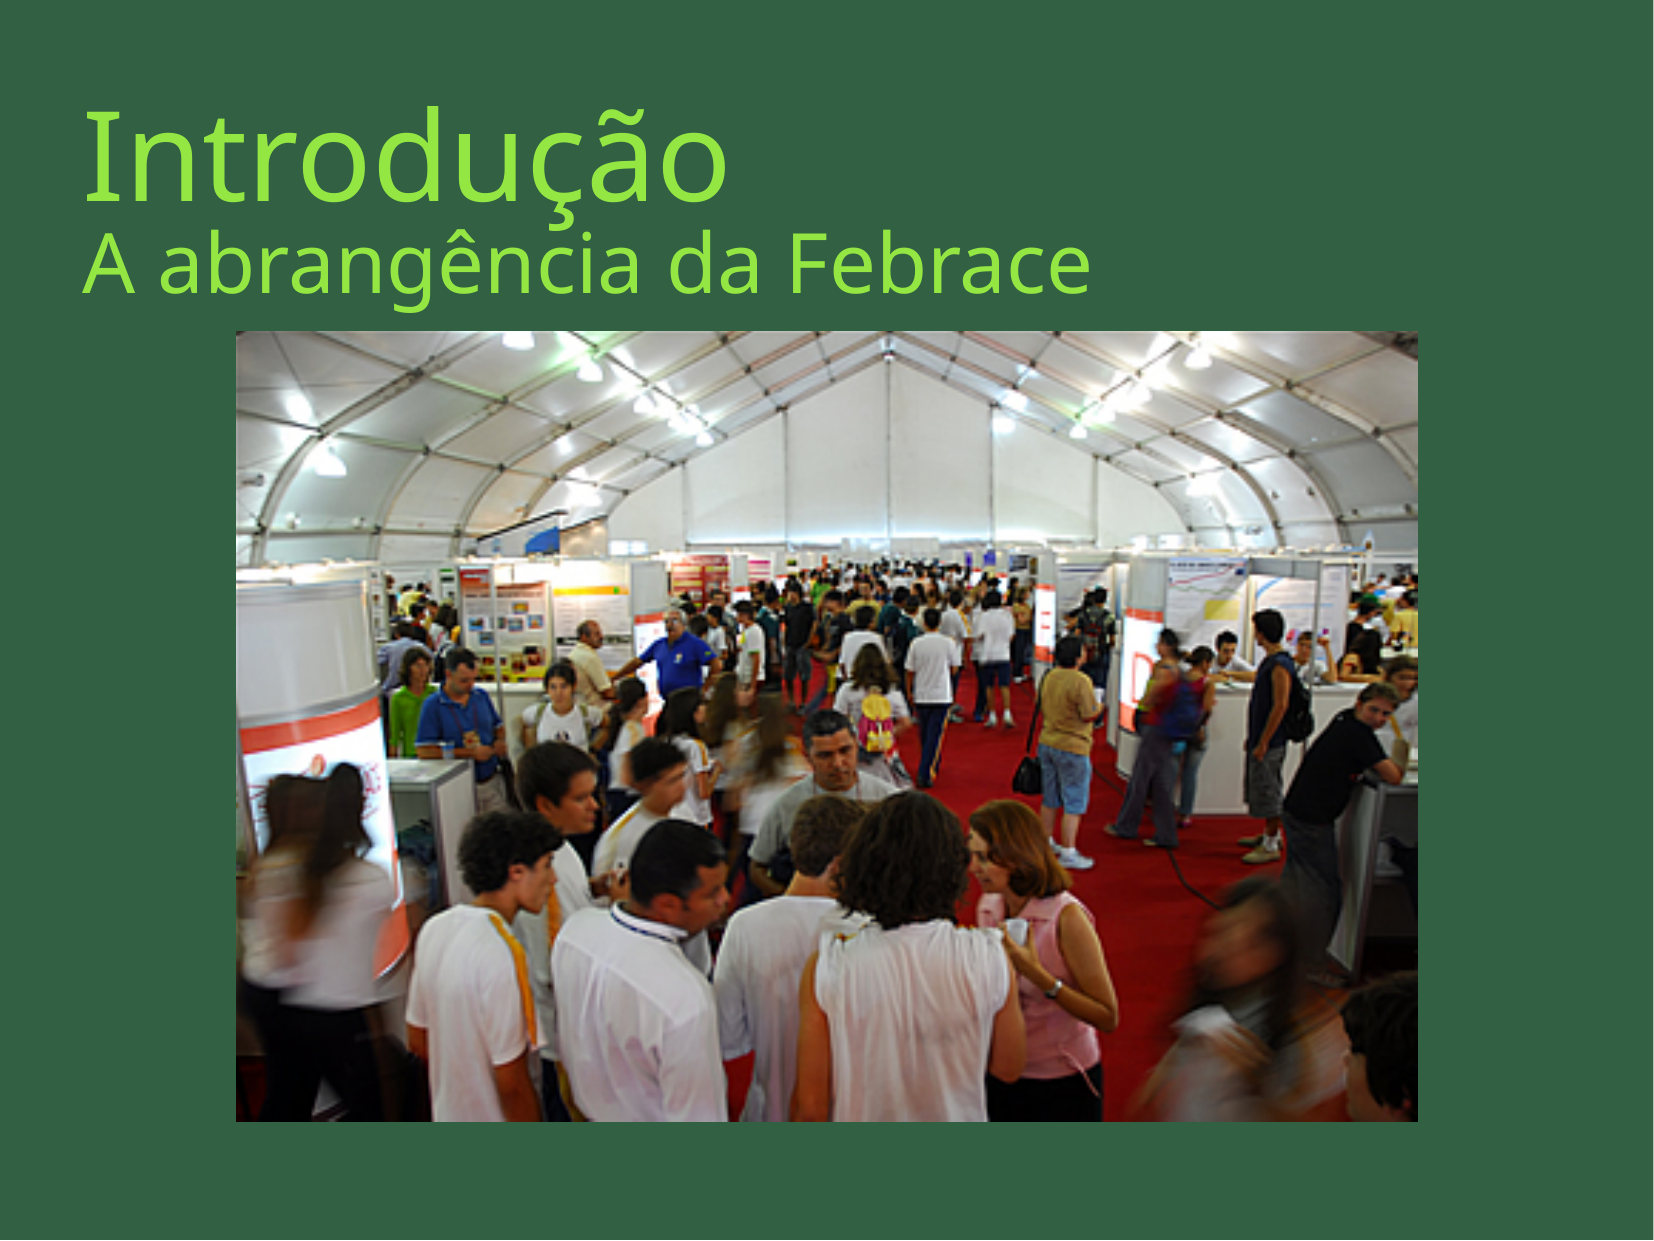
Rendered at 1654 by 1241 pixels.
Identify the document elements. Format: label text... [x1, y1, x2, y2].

title A abrangência da Febrace [82, 183, 1572, 340]
picture [236, 331, 1418, 1123]
title Introdução [82, 49, 1571, 183]
